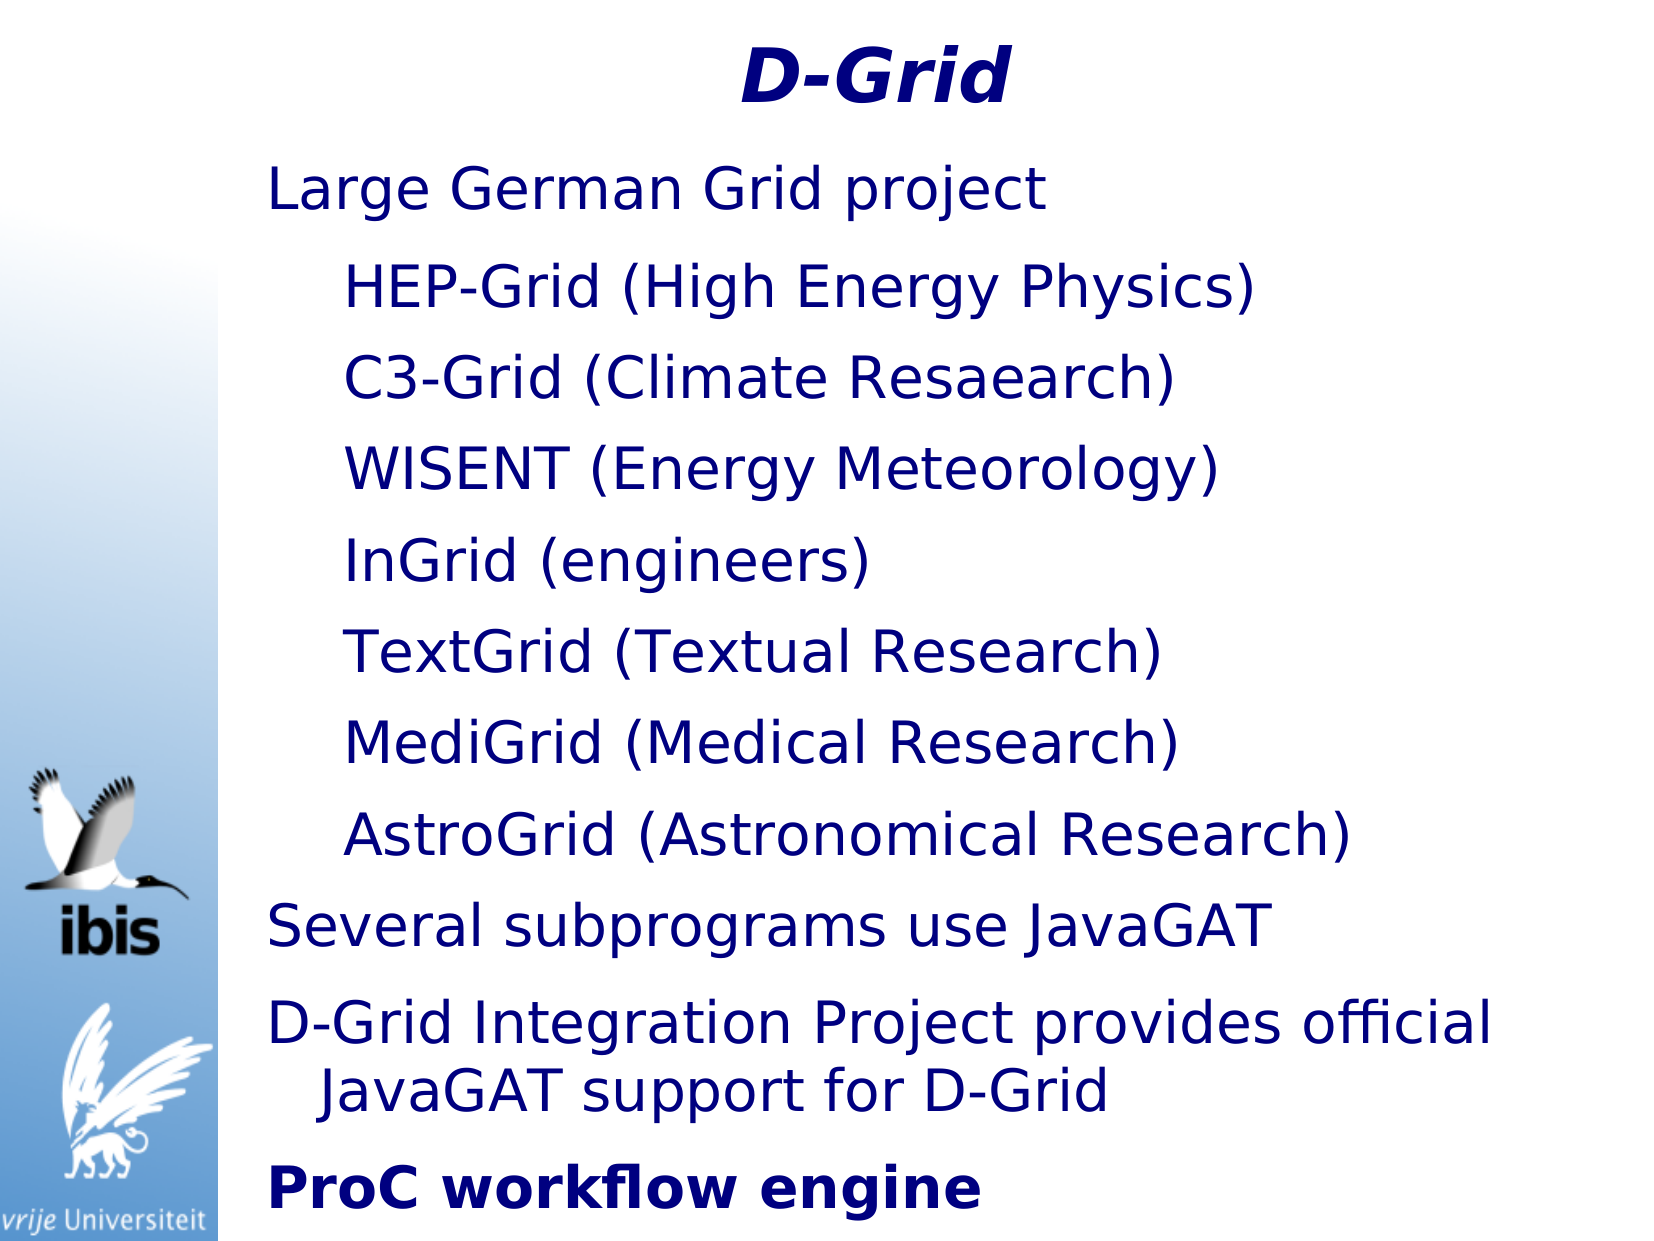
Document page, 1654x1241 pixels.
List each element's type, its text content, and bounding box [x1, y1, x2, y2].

list Large German Grid project HEP-Grid (High Energy Physics) C3-Grid (Climate Resaearch) WISENT (Energy Meteorology) InGrid (engineers) TextGrid (Textual Research) MediGrid (Medical Research) AstroGrid (Astronomical Research) Several subprograms use JavaGAT D-Grid Integration Project provides official JavaGAT support for D-Grid ProC workflow engine [248, 155, 1546, 1223]
title D-Grid [219, 0, 1534, 181]
picture [0, 0, 218, 1241]
